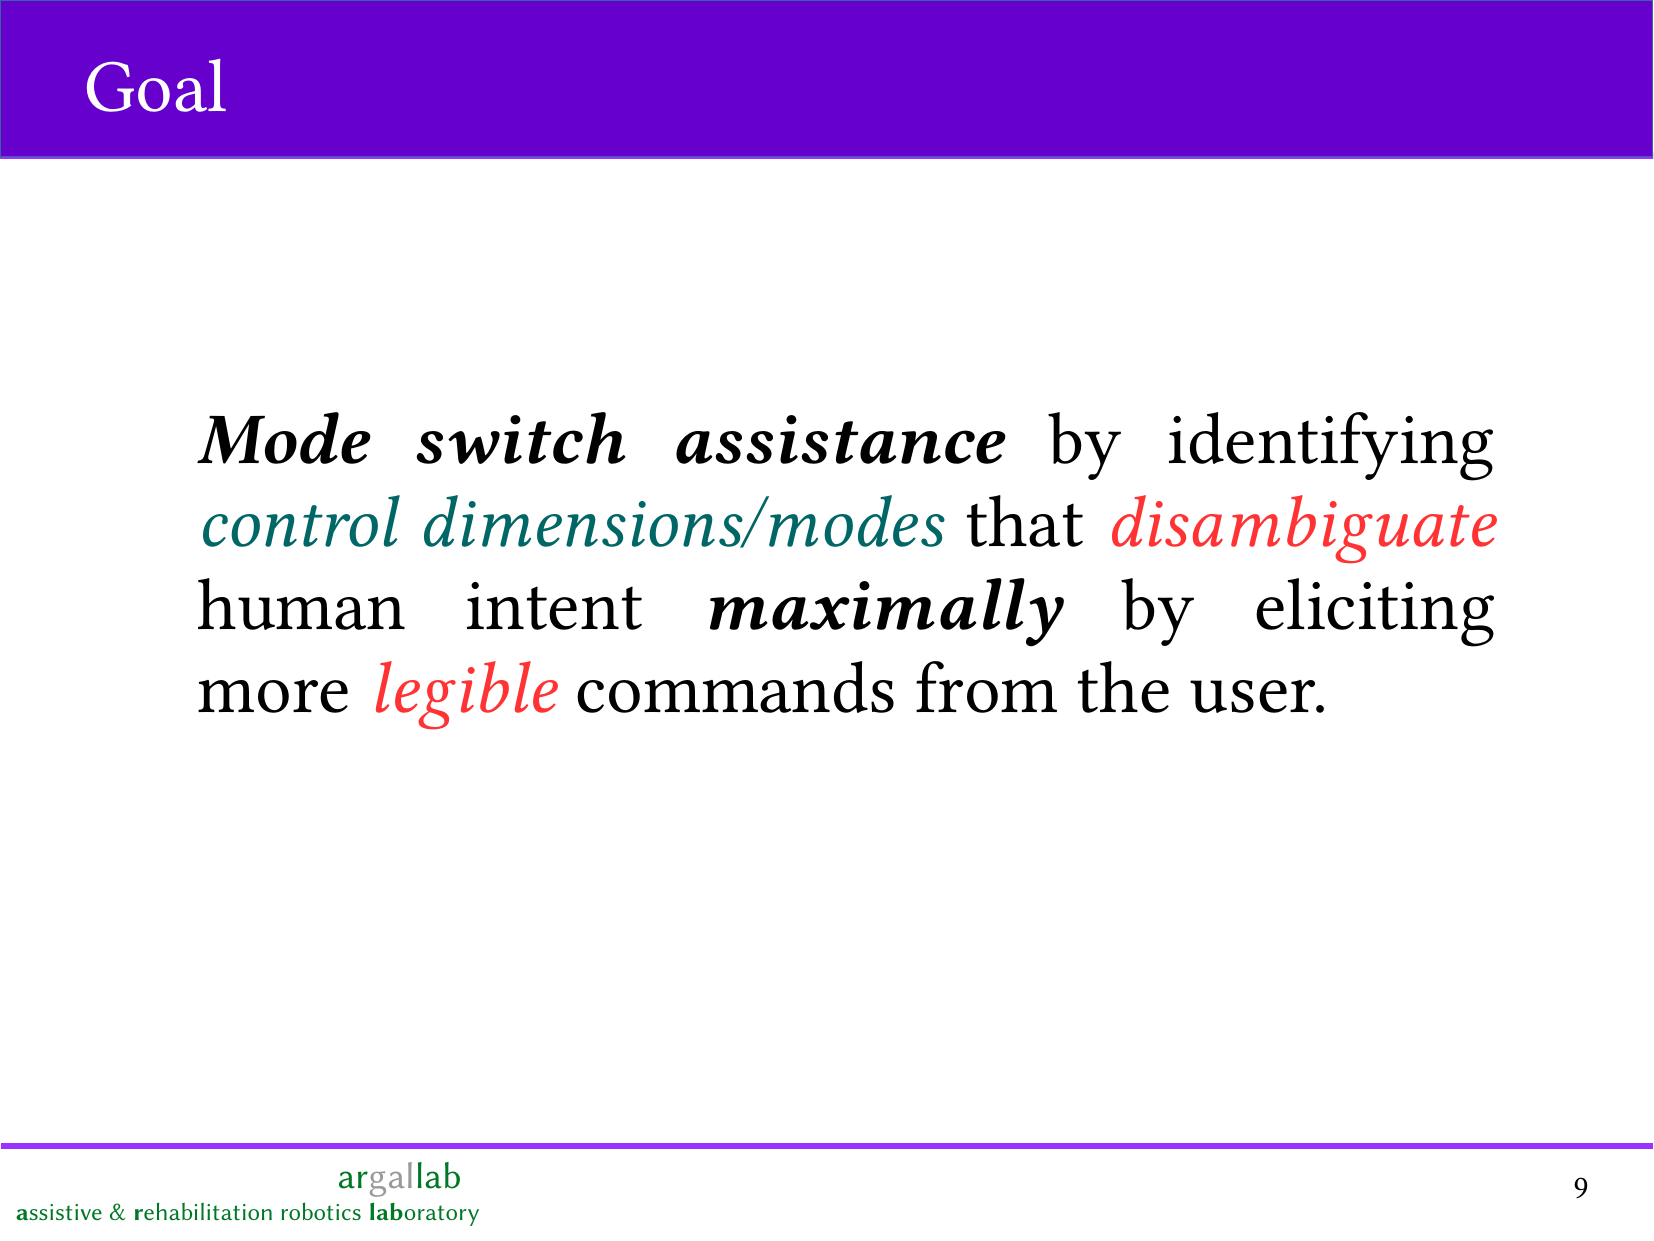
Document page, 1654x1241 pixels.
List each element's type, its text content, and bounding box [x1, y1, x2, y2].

text_box Mode switch assistance by identifying control dimensions/modes that disambiguate human intent maximally by eliciting more legible commands from the user. [147, 390, 1511, 925]
text_box Goal [69, 36, 1621, 138]
